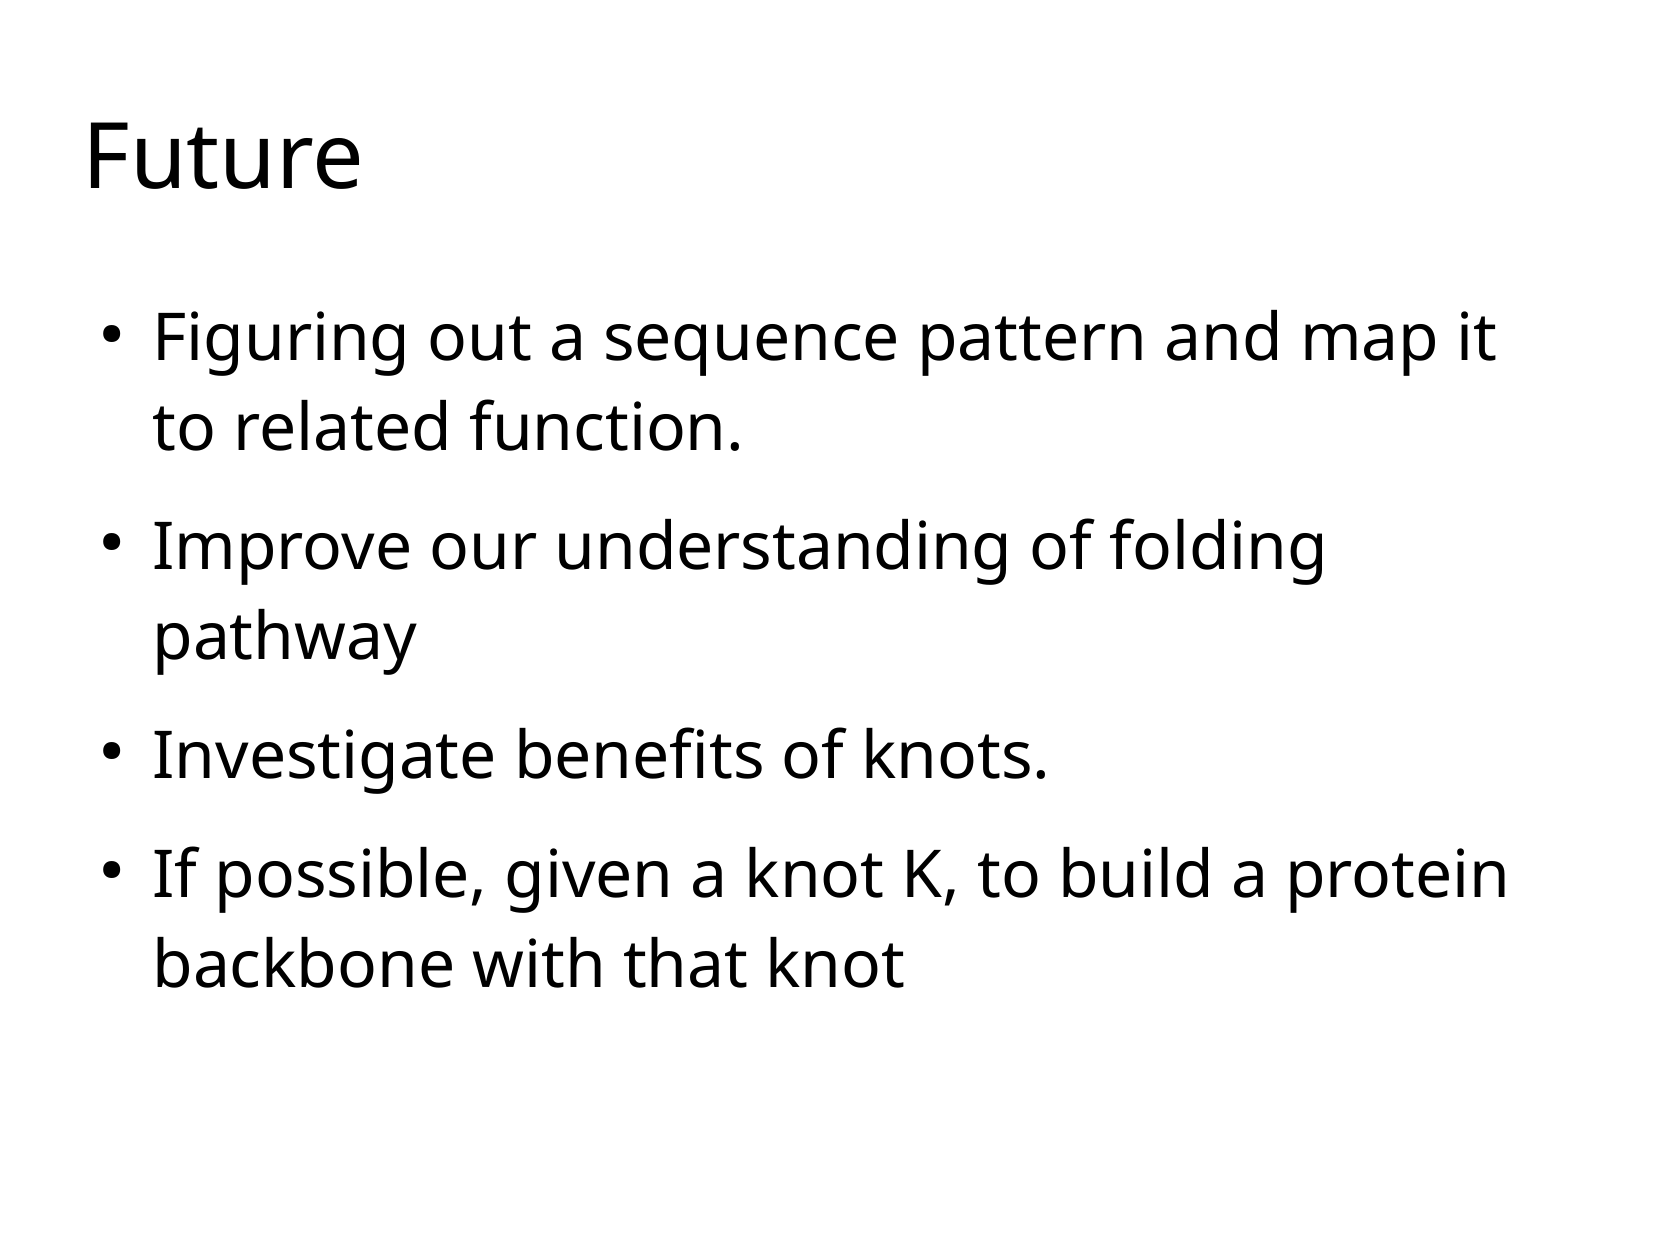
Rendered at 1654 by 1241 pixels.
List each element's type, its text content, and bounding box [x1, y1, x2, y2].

title Future [82, 49, 1571, 257]
list Figuring out a sequence pattern and map it to related function. Improve our understanding of folding pathway Investigate benefits of knots. If possible, given a knot K, to build a protein backbone with that knot [82, 290, 1571, 1010]
